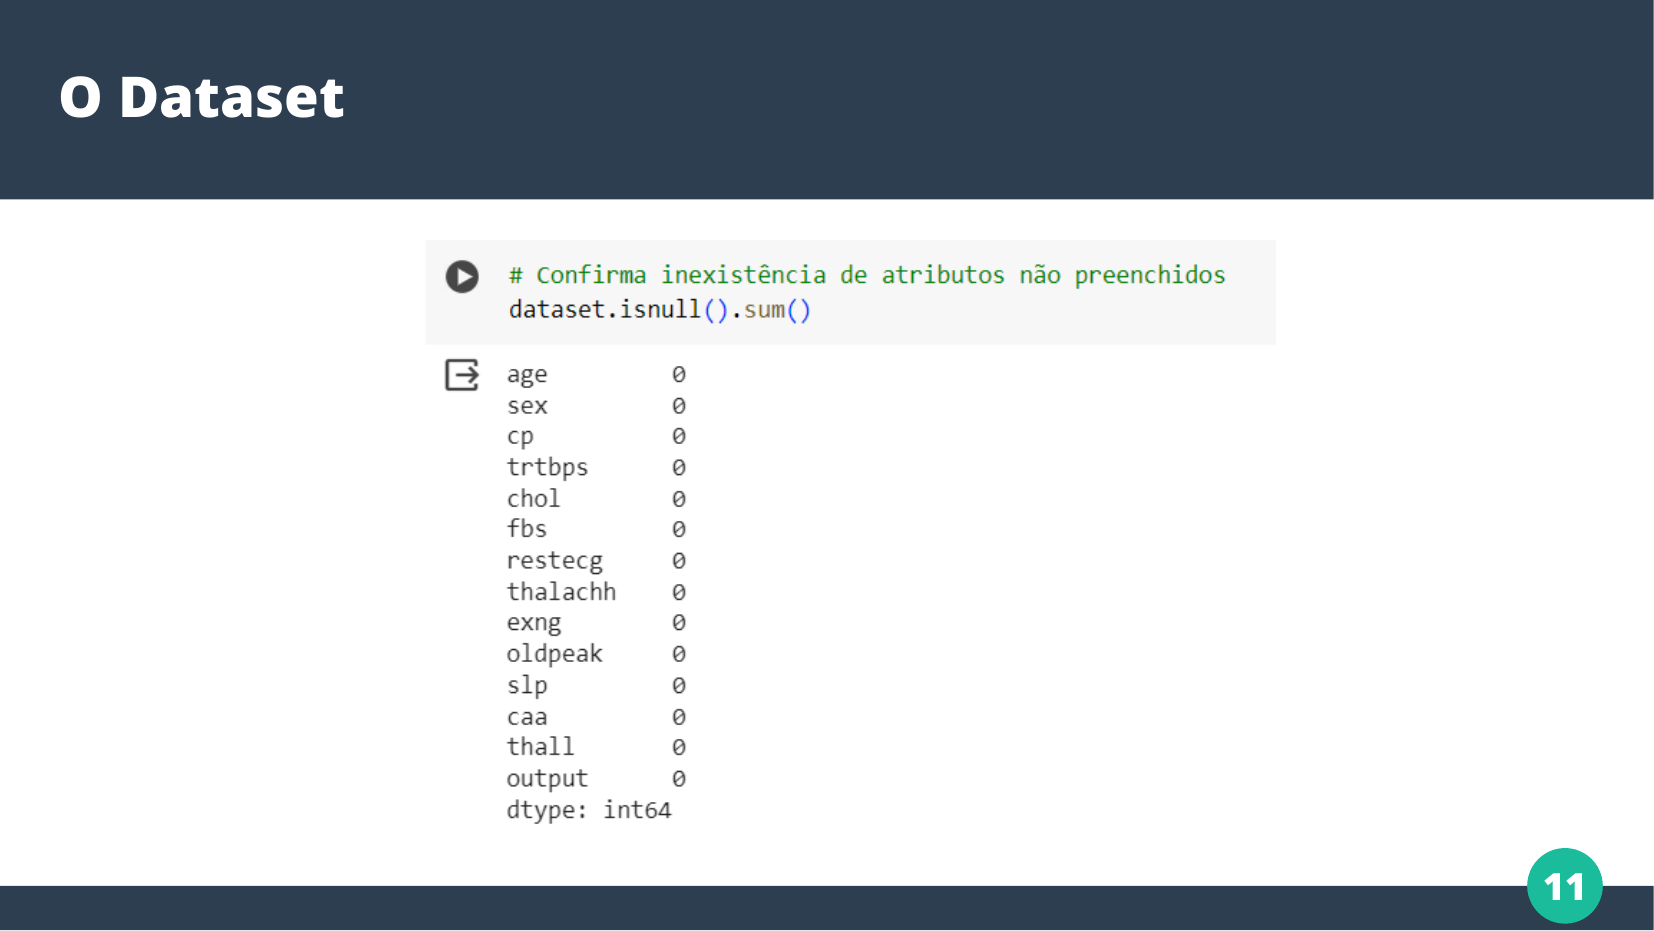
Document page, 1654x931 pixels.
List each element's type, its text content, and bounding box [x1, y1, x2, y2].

picture [413, 236, 1276, 857]
title O Dataset [59, 37, 1595, 156]
